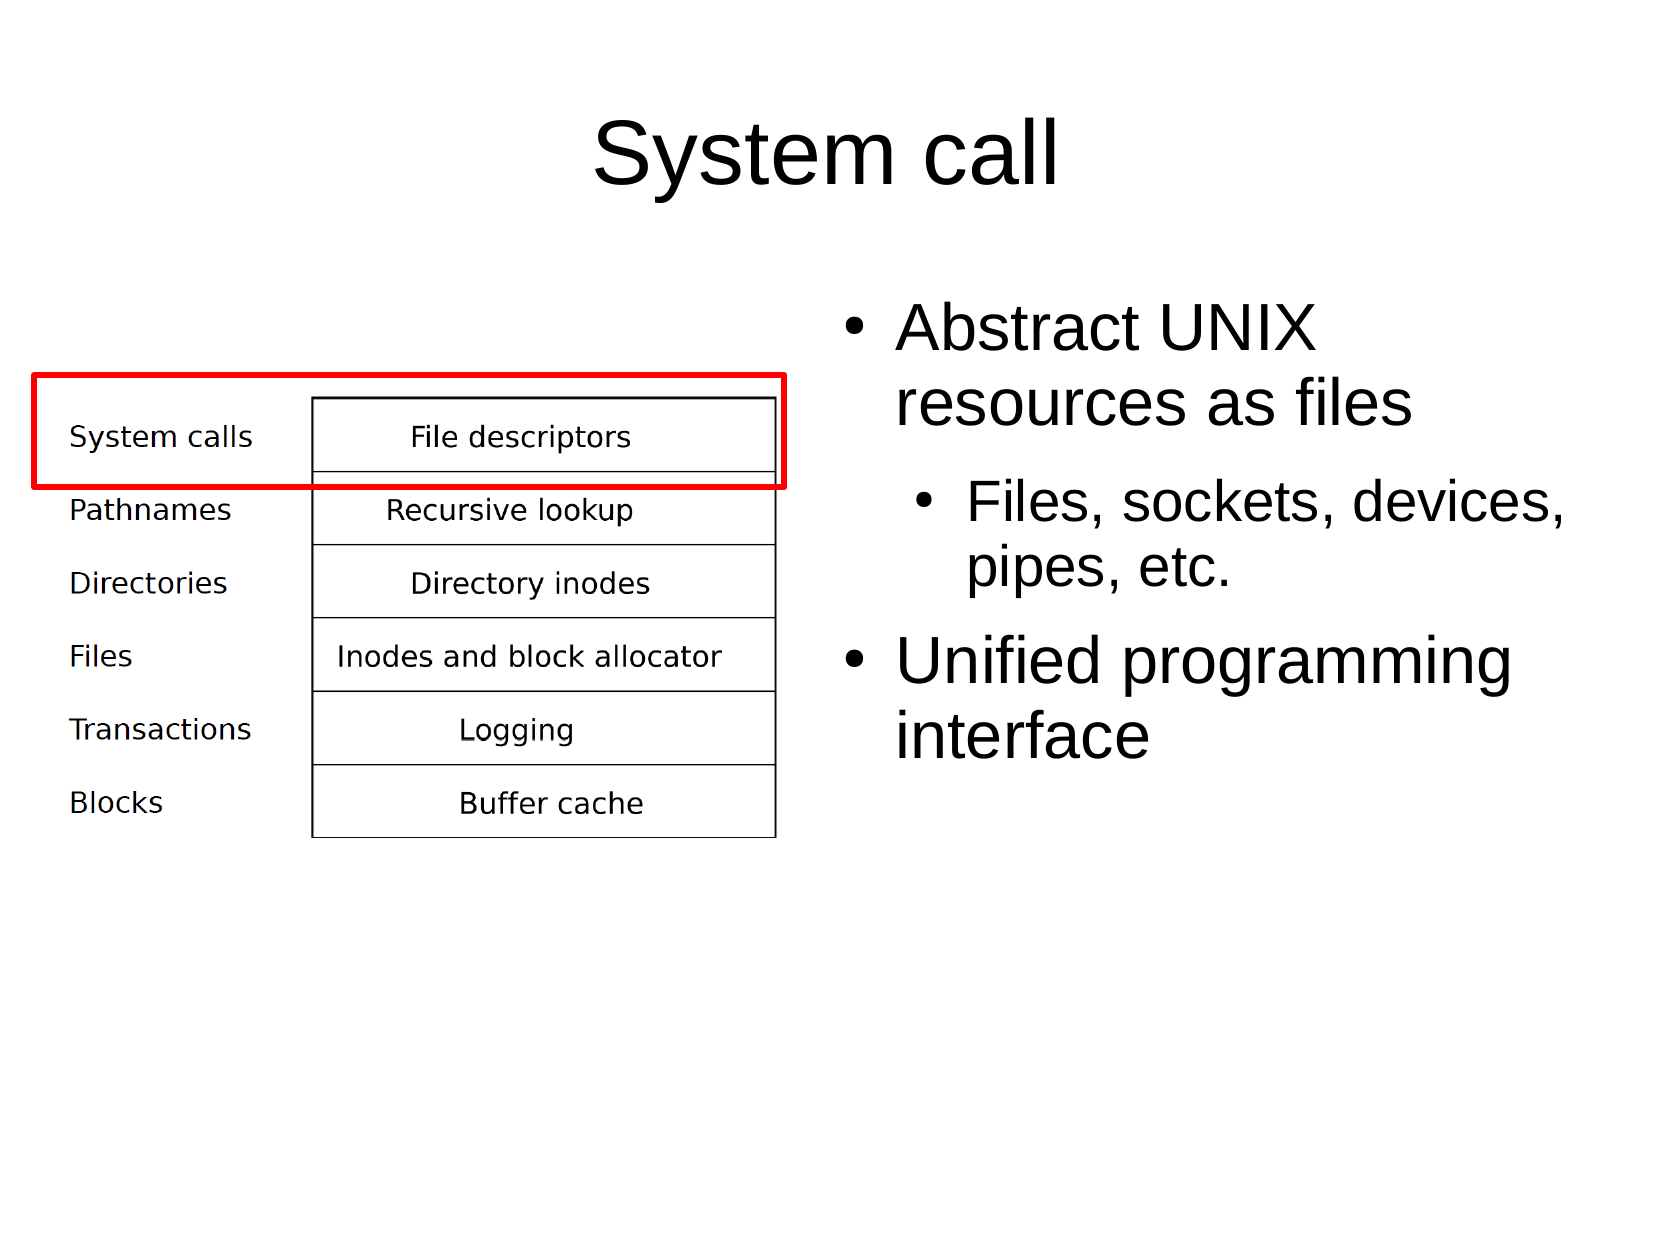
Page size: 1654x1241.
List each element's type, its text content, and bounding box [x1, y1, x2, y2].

title System call [82, 49, 1571, 257]
picture [58, 375, 788, 845]
picture [58, 378, 781, 484]
list Abstract UNIX resources as files Files, sockets, devices, pipes, etc. Unified programming interface [825, 290, 1571, 1010]
